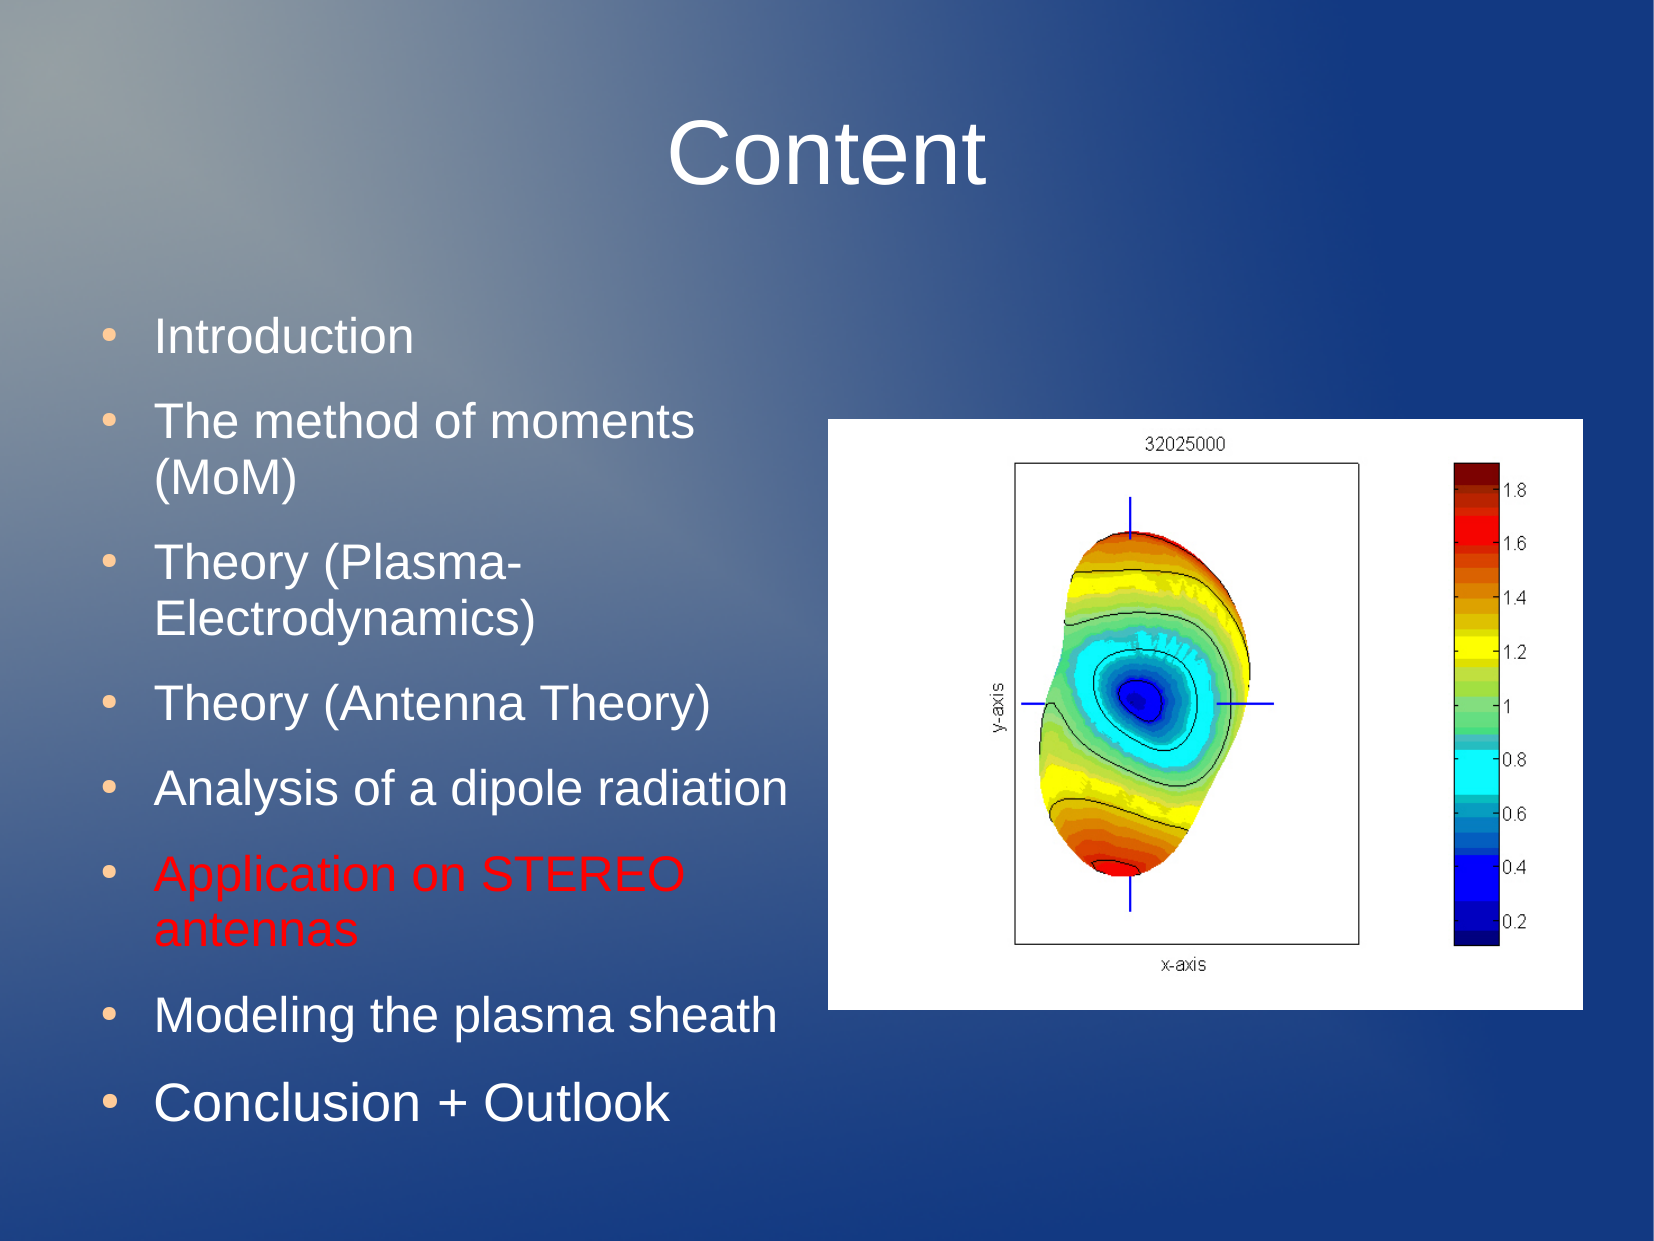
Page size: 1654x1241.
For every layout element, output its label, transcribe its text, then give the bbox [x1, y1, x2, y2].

title Content [82, 49, 1571, 257]
list Introduction The method of moments (MoM) Theory (Plasma-Electrodynamics) Theory (Antenna Theory) Analysis of a dipole radiation Application on STEREO antennas Modeling the plasma sheath Conclusion + Outlook [82, 307, 809, 1140]
picture [0, 0, 1654, 1241]
